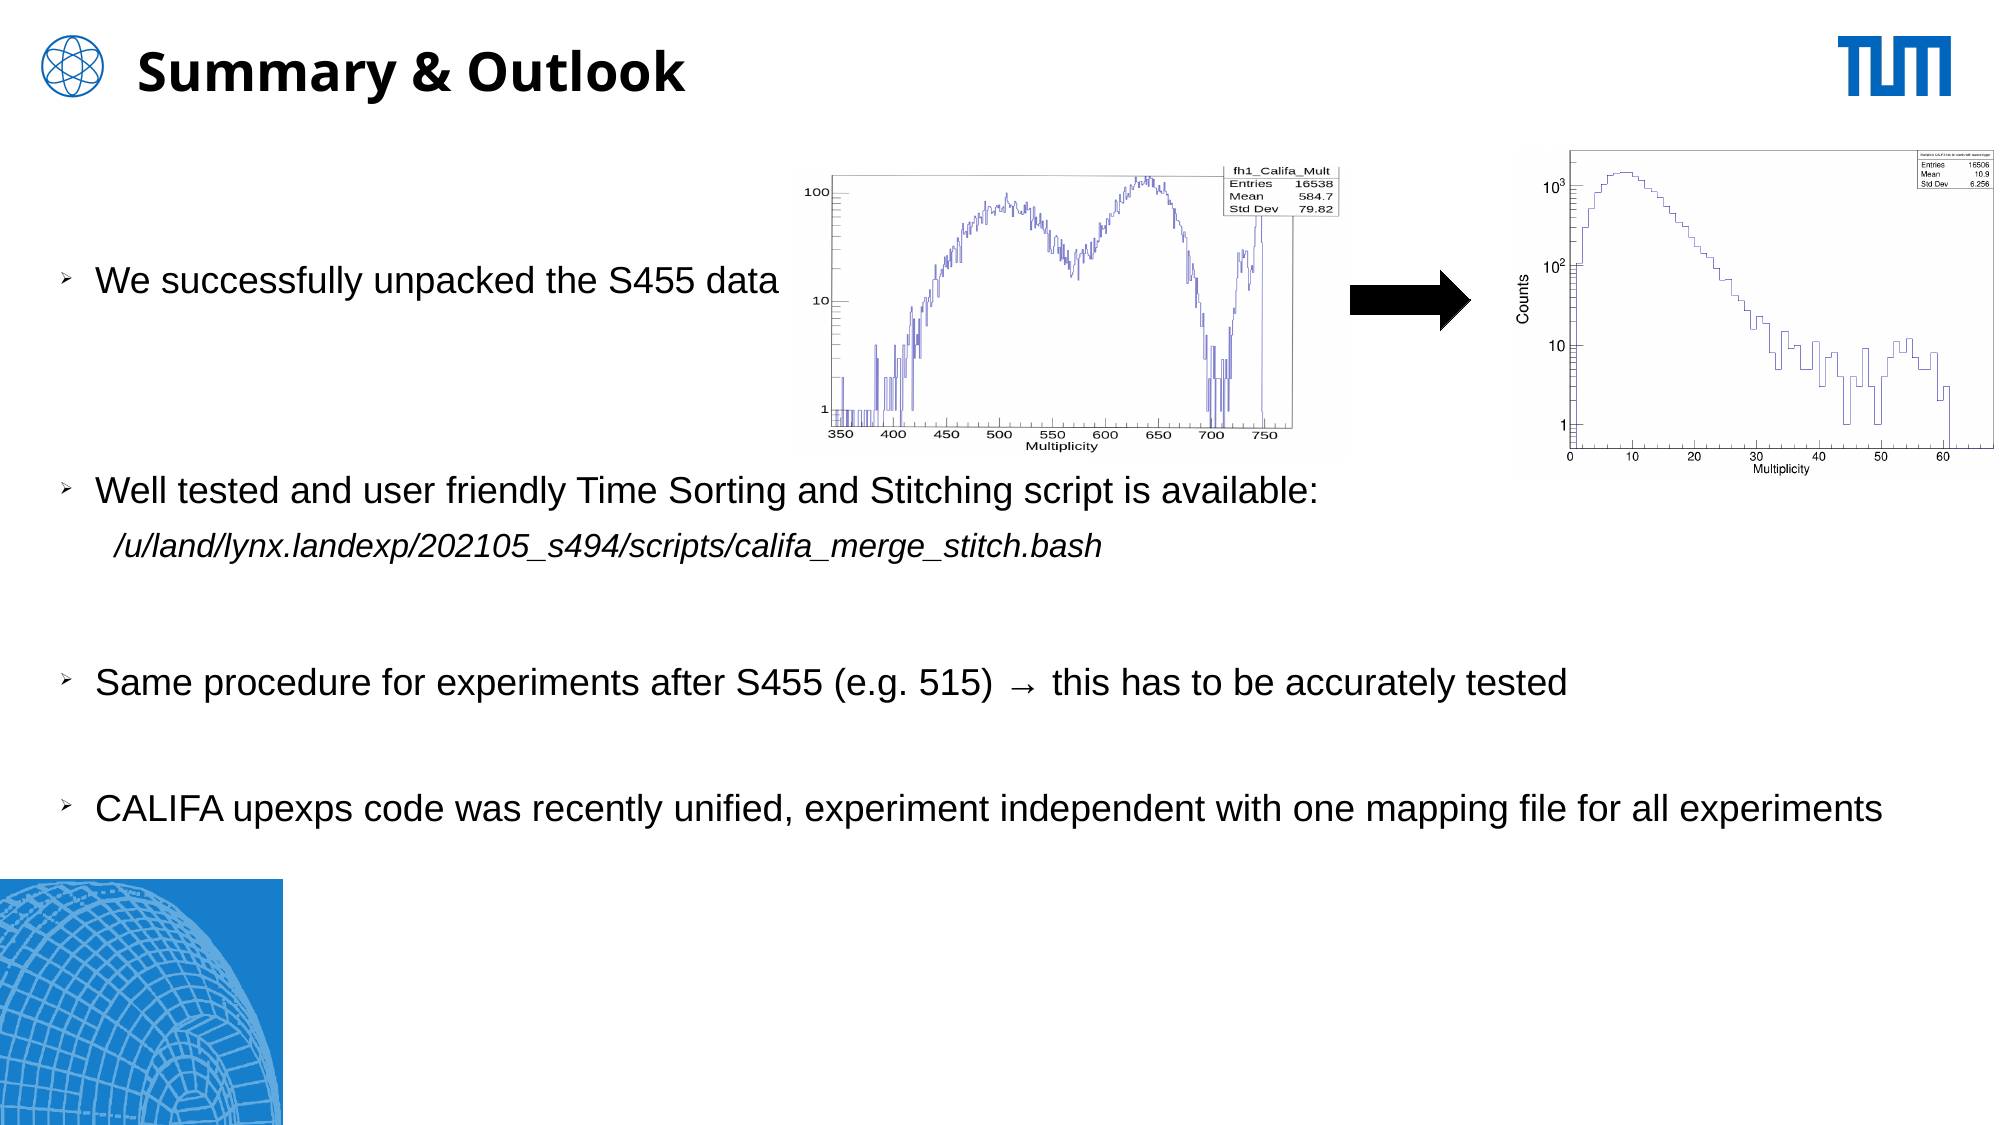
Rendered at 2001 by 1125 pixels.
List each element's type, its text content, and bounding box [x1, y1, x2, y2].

picture [1513, 148, 2001, 480]
picture [0, 879, 283, 1125]
text_box We successfully unpacked the S455 data Well tested and user friendly Time Sorting and Stitching script is available: /u/land/lynx.landexp/202105_s494/scripts/califa_merge_stitch.bash Same procedure for experiments after S455 (e.g. 515) → this has to be accurately tested CALIFA upexps code was recently unified, experiment independent with one mapping file for all experiments [45, 252, 1921, 901]
picture [1838, 36, 1951, 96]
text_box [1350, 270, 1471, 331]
title Summary & Outlook [137, 32, 1809, 109]
picture [36, 30, 108, 101]
picture [794, 164, 1351, 459]
